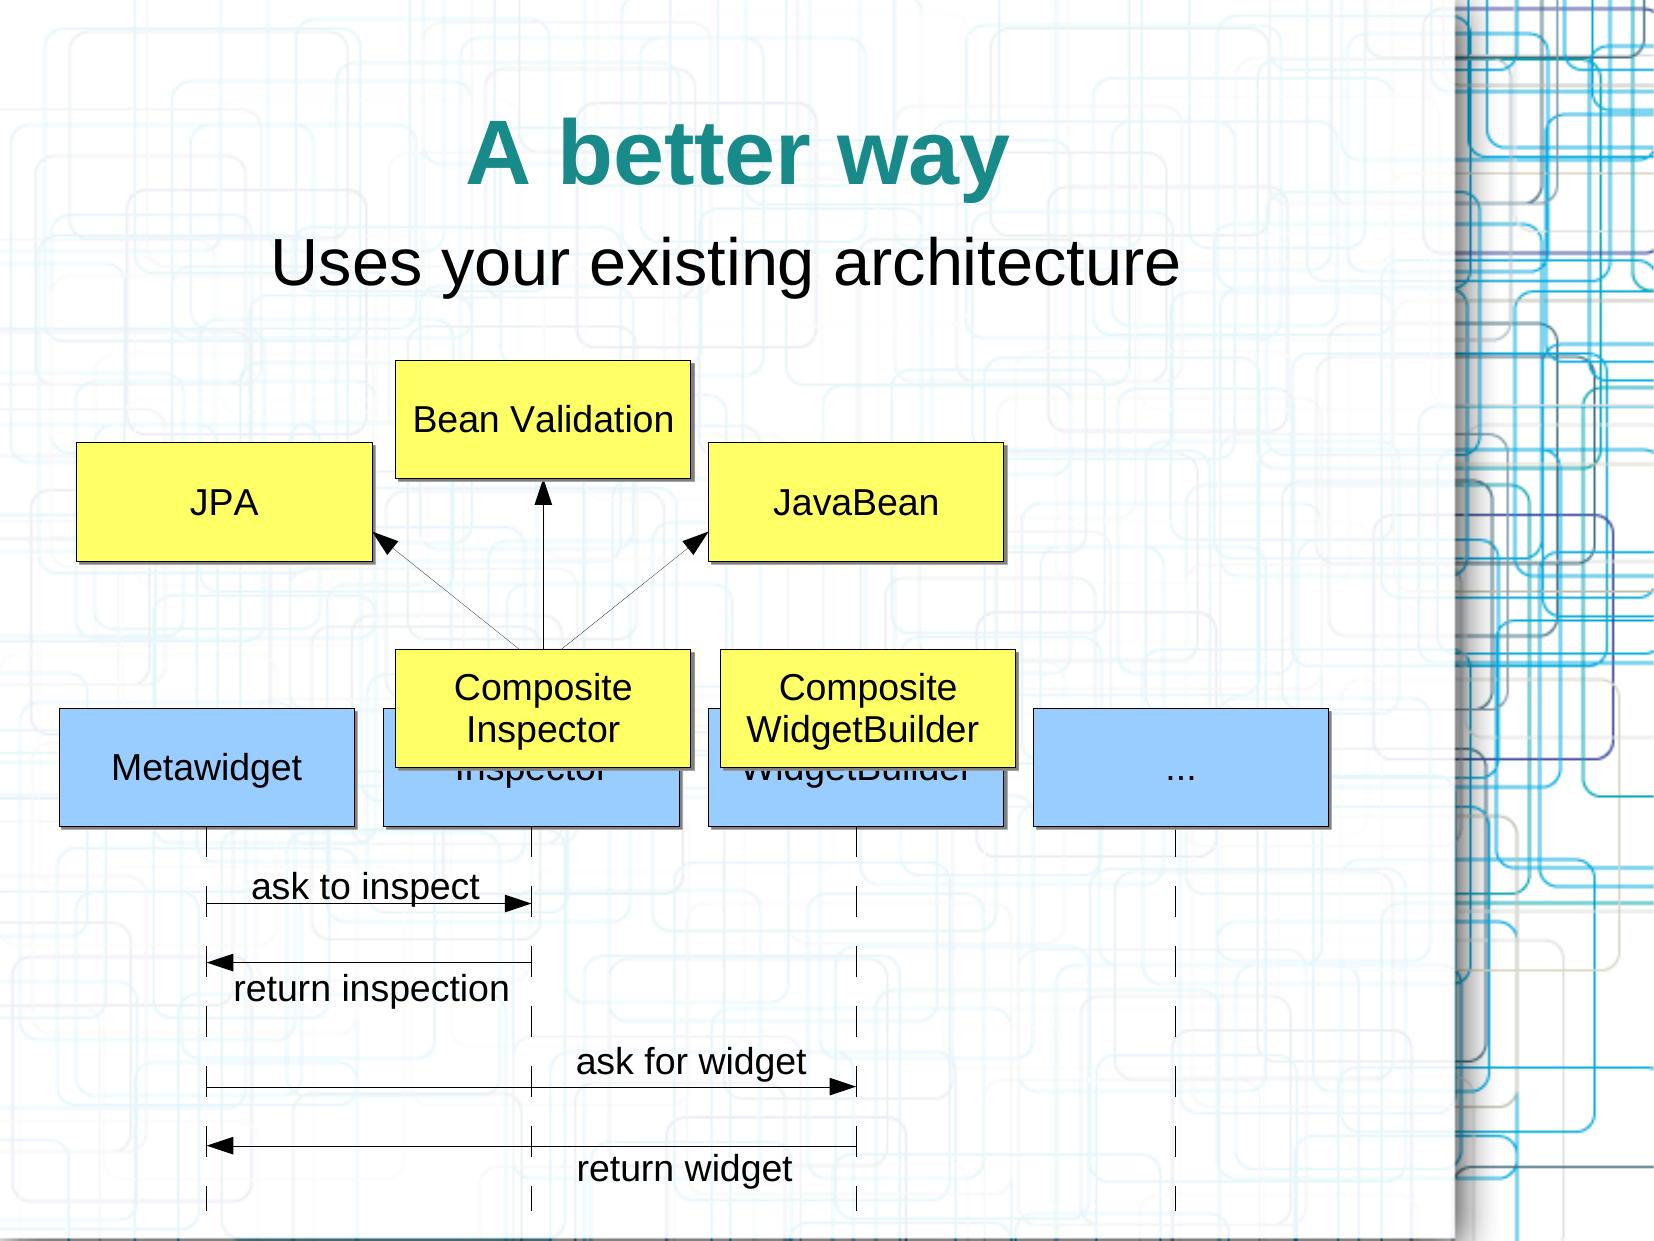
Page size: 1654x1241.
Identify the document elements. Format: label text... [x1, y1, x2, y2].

text_box return inspection [218, 960, 525, 1018]
picture [0, 0, 1654, 1241]
text_box ask for widget [561, 1033, 821, 1091]
title A better way [59, 56, 1418, 218]
text_box Bean Validation [395, 360, 691, 479]
text_box Uses your existing architecture [29, 218, 1424, 308]
text_box Composite Inspector [395, 649, 691, 768]
text_box WidgetBuilder [708, 708, 1004, 827]
text_box Inspector [383, 708, 680, 827]
text_box ask to inspect [236, 858, 495, 916]
text_box JavaBean [708, 442, 1004, 562]
text_box JPA [76, 442, 373, 562]
text_box Metawidget [59, 708, 355, 827]
text_box ... [1033, 708, 1329, 827]
text_box return widget [561, 1139, 808, 1197]
text_box Composite WidgetBuilder [720, 649, 1016, 768]
